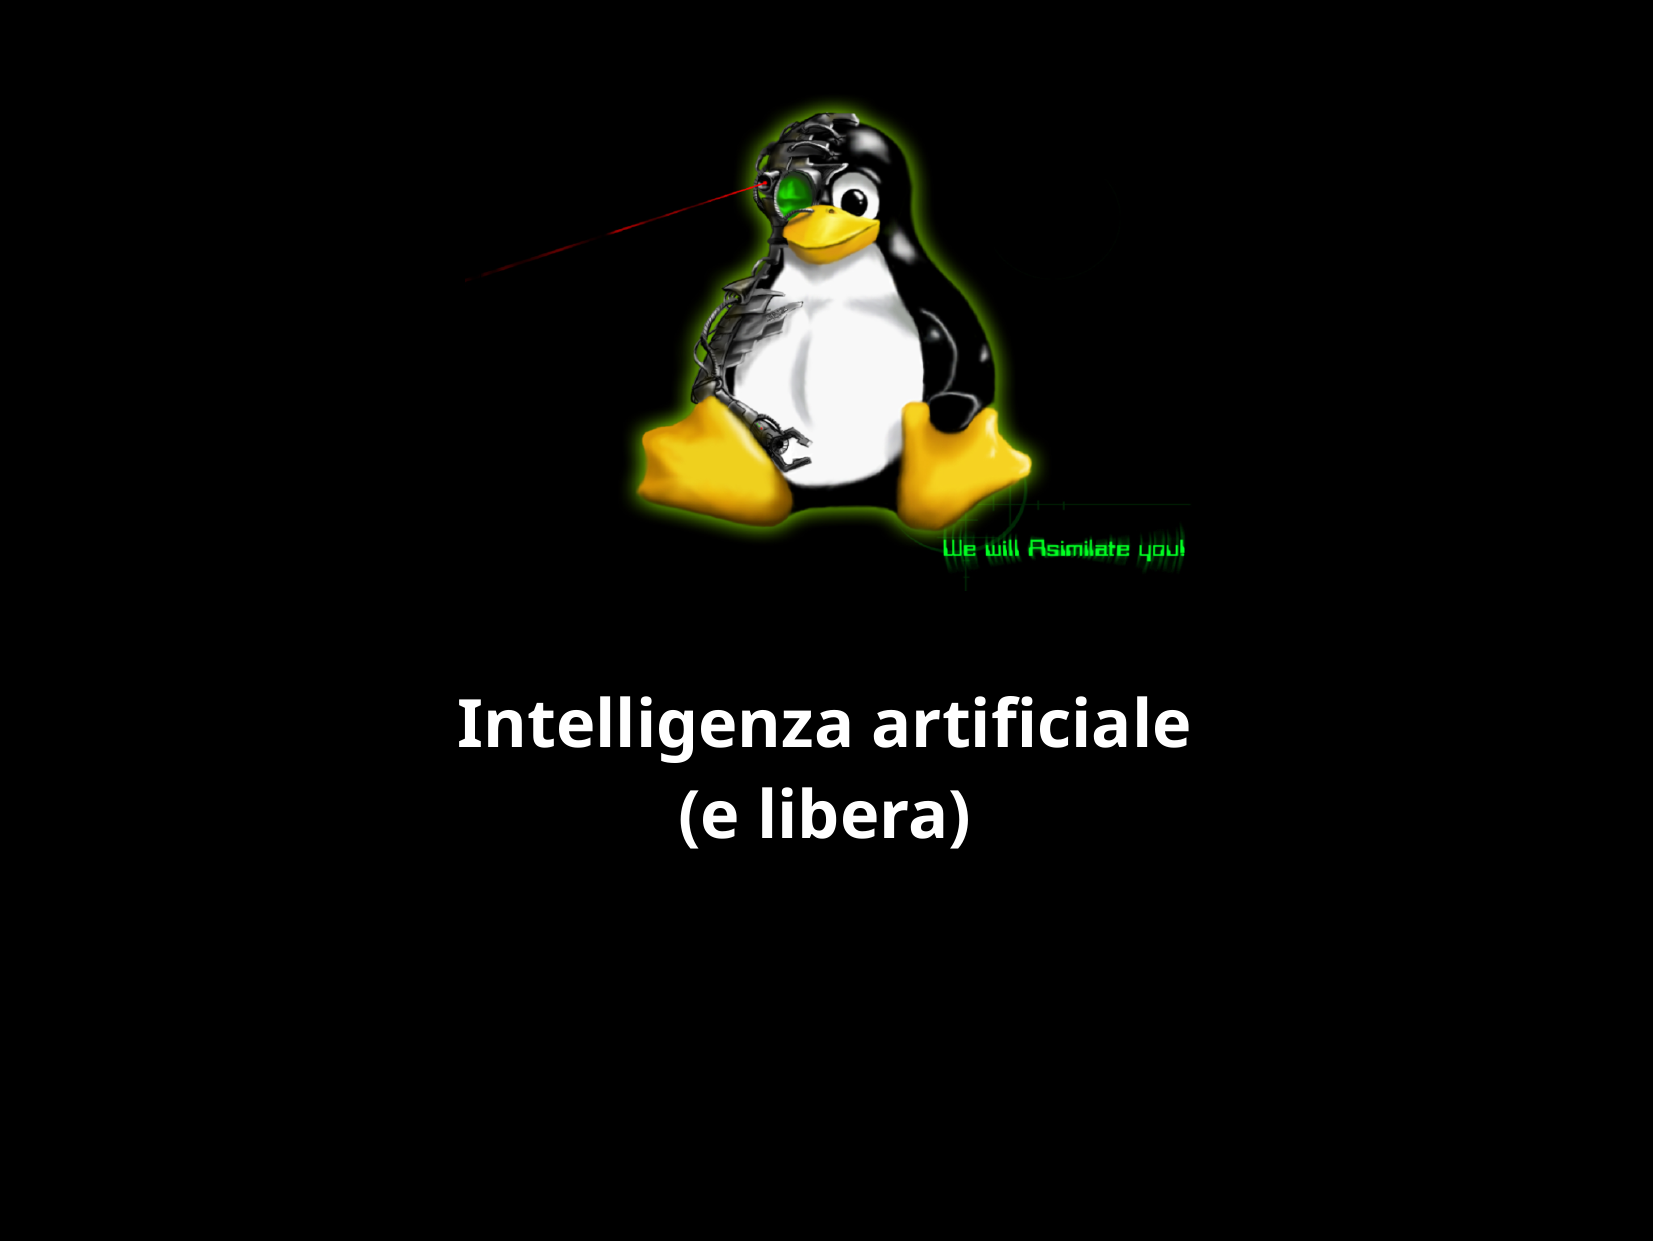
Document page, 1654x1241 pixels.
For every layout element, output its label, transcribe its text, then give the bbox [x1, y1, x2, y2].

subtitle Intelligenza artificiale (e libera) [30, 358, 1621, 1201]
picture [450, 65, 1201, 591]
